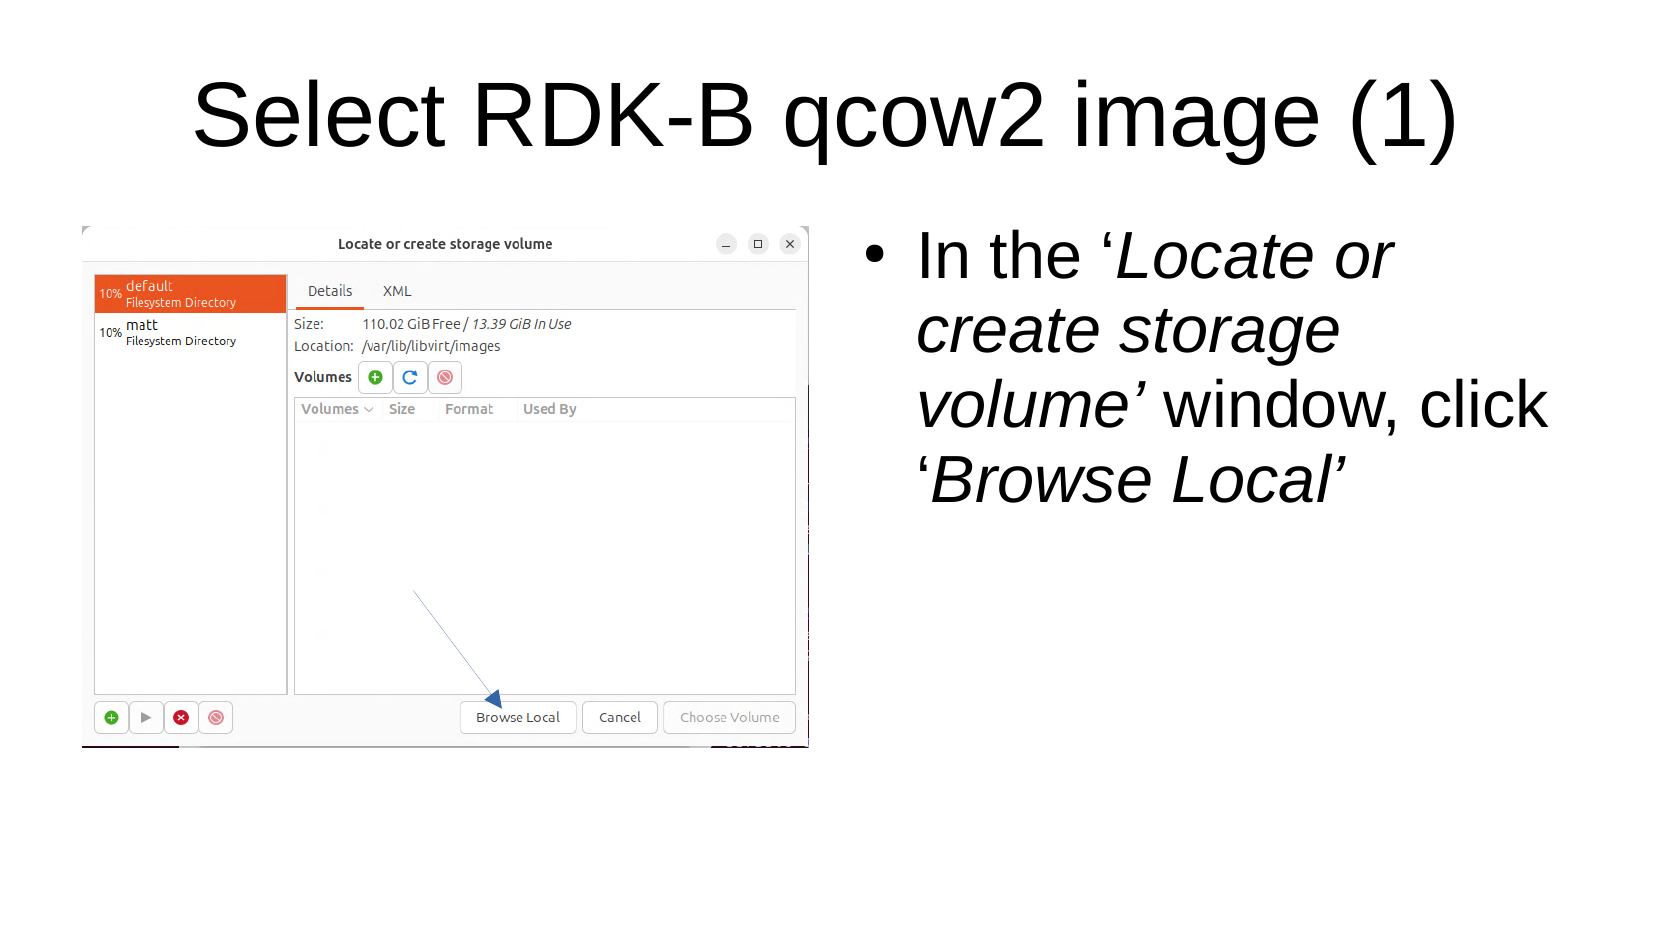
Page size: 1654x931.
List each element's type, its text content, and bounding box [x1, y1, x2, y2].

list In the ‘Locate or create storage volume’ window, click ‘Browse Local’ [845, 217, 1572, 758]
title Select RDK-B qcow2 image (1) [82, 37, 1571, 193]
picture [82, 226, 809, 748]
